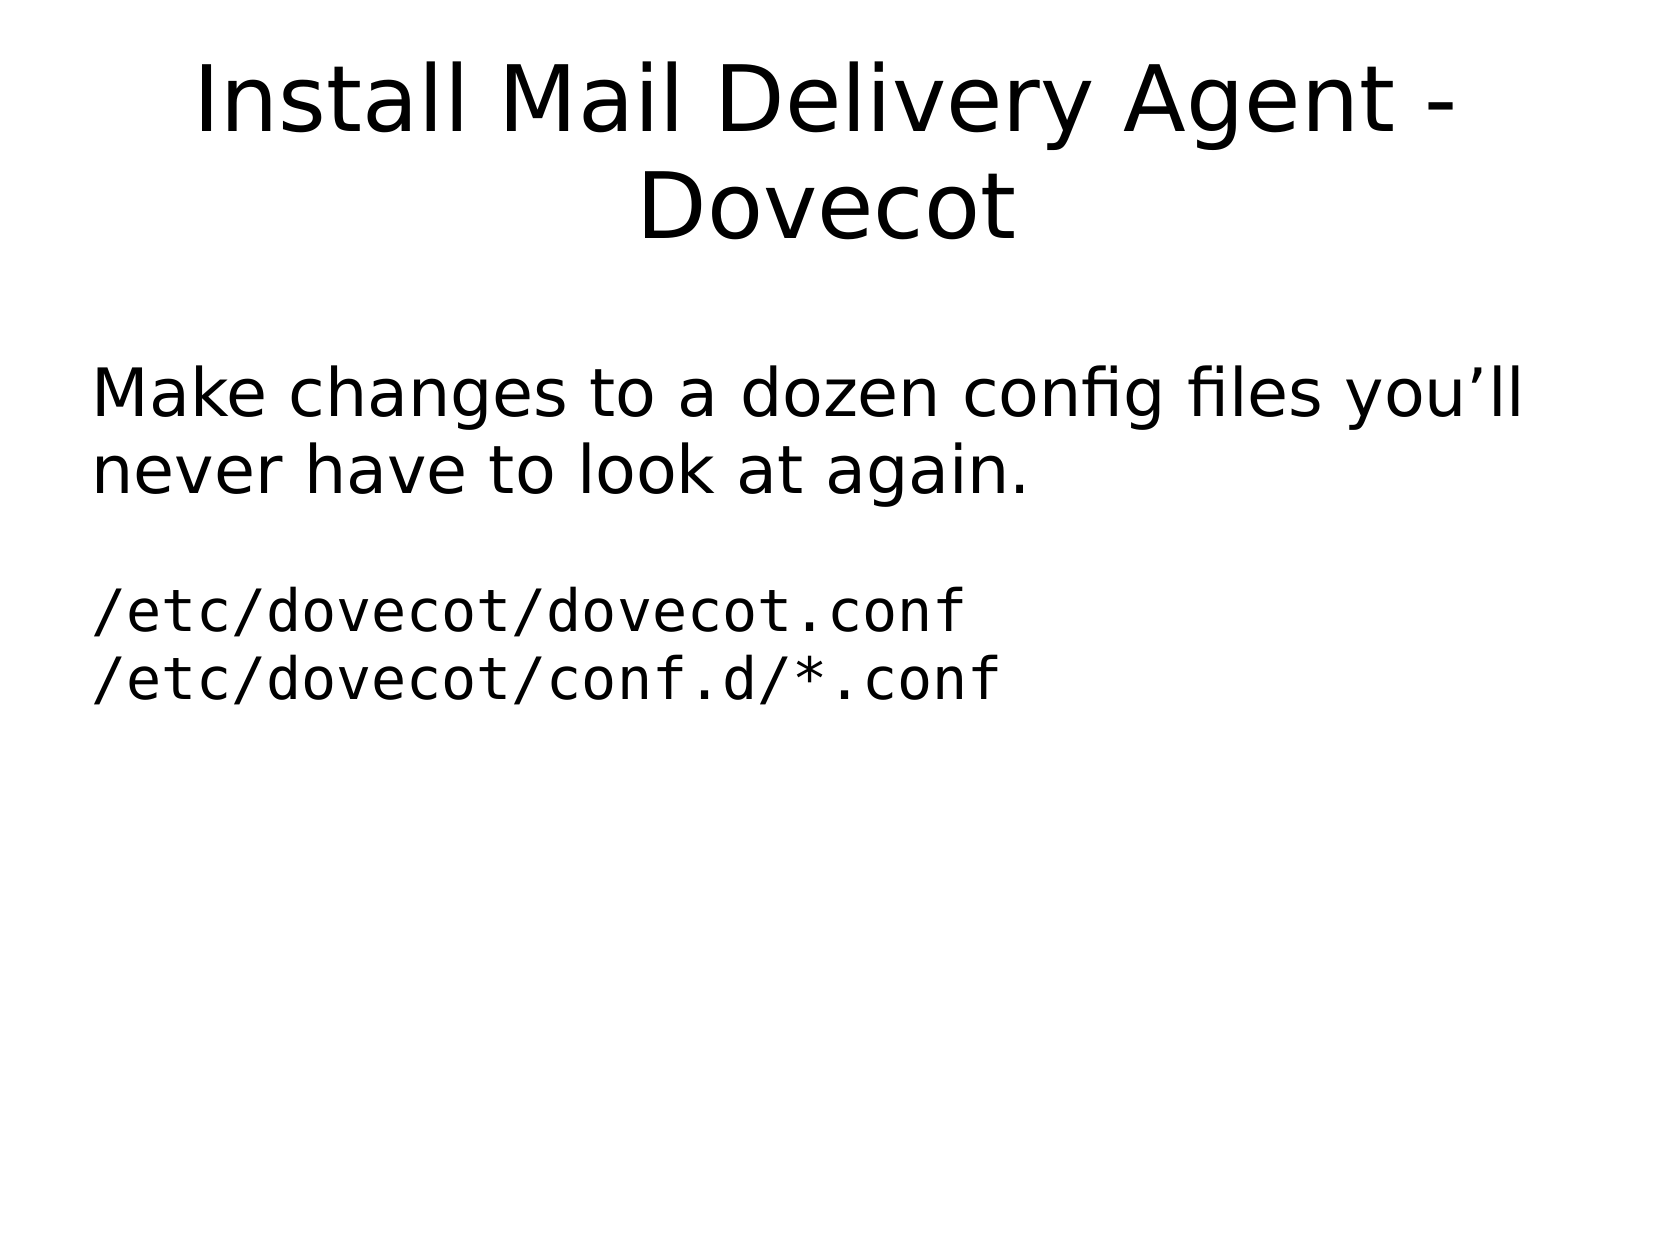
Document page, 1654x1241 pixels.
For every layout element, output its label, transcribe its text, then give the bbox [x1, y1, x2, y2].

title Install Mail Delivery Agent - Dovecot [82, 45, 1571, 261]
subtitle Make changes to a dozen config files you’ll never have to look at again. /etc/dovecot/dovecot.conf /etc/dovecot/conf.d/*.conf [91, 354, 1581, 1127]
